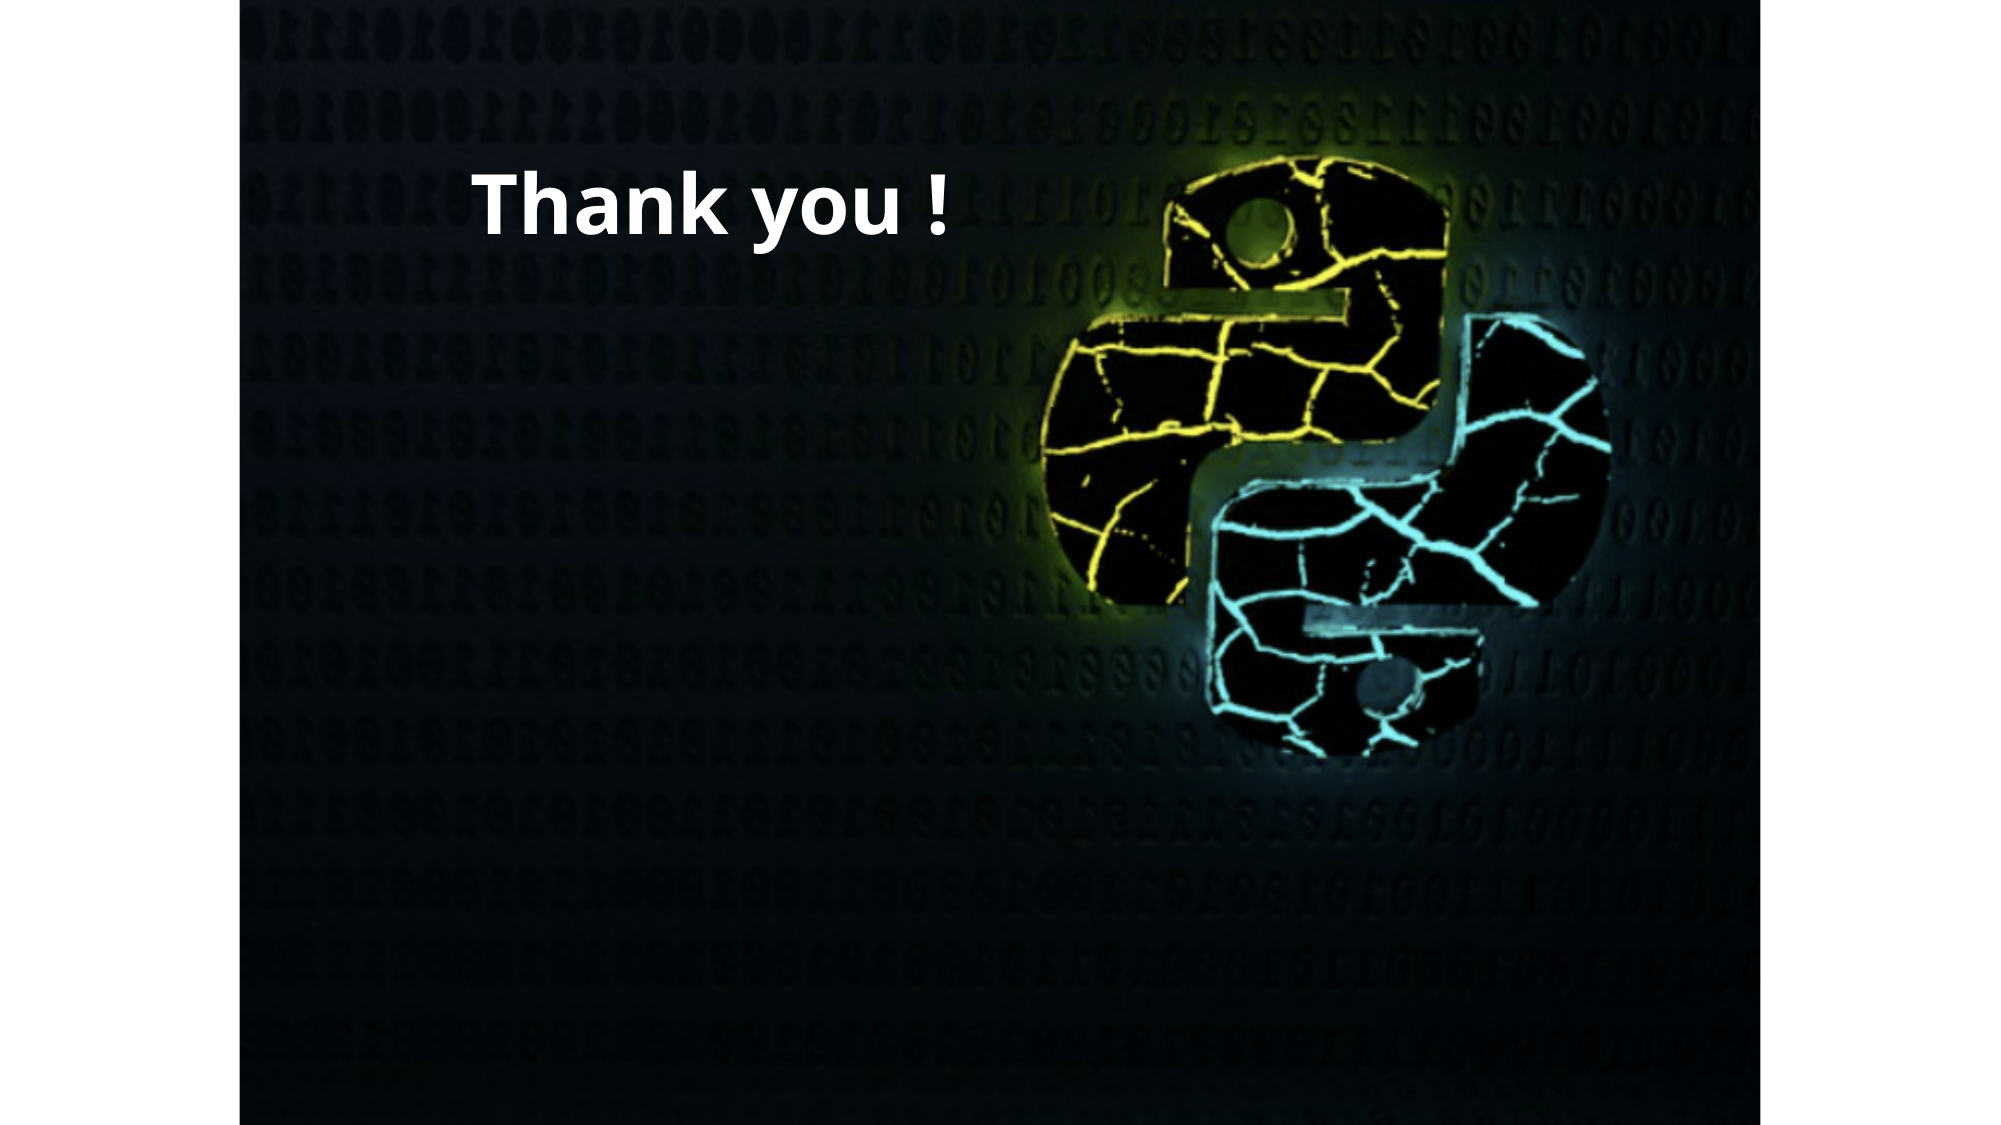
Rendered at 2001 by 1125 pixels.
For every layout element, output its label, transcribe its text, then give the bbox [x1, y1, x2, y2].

text_box Thank you ! [341, 42, 1080, 261]
picture [239, 0, 1761, 1125]
